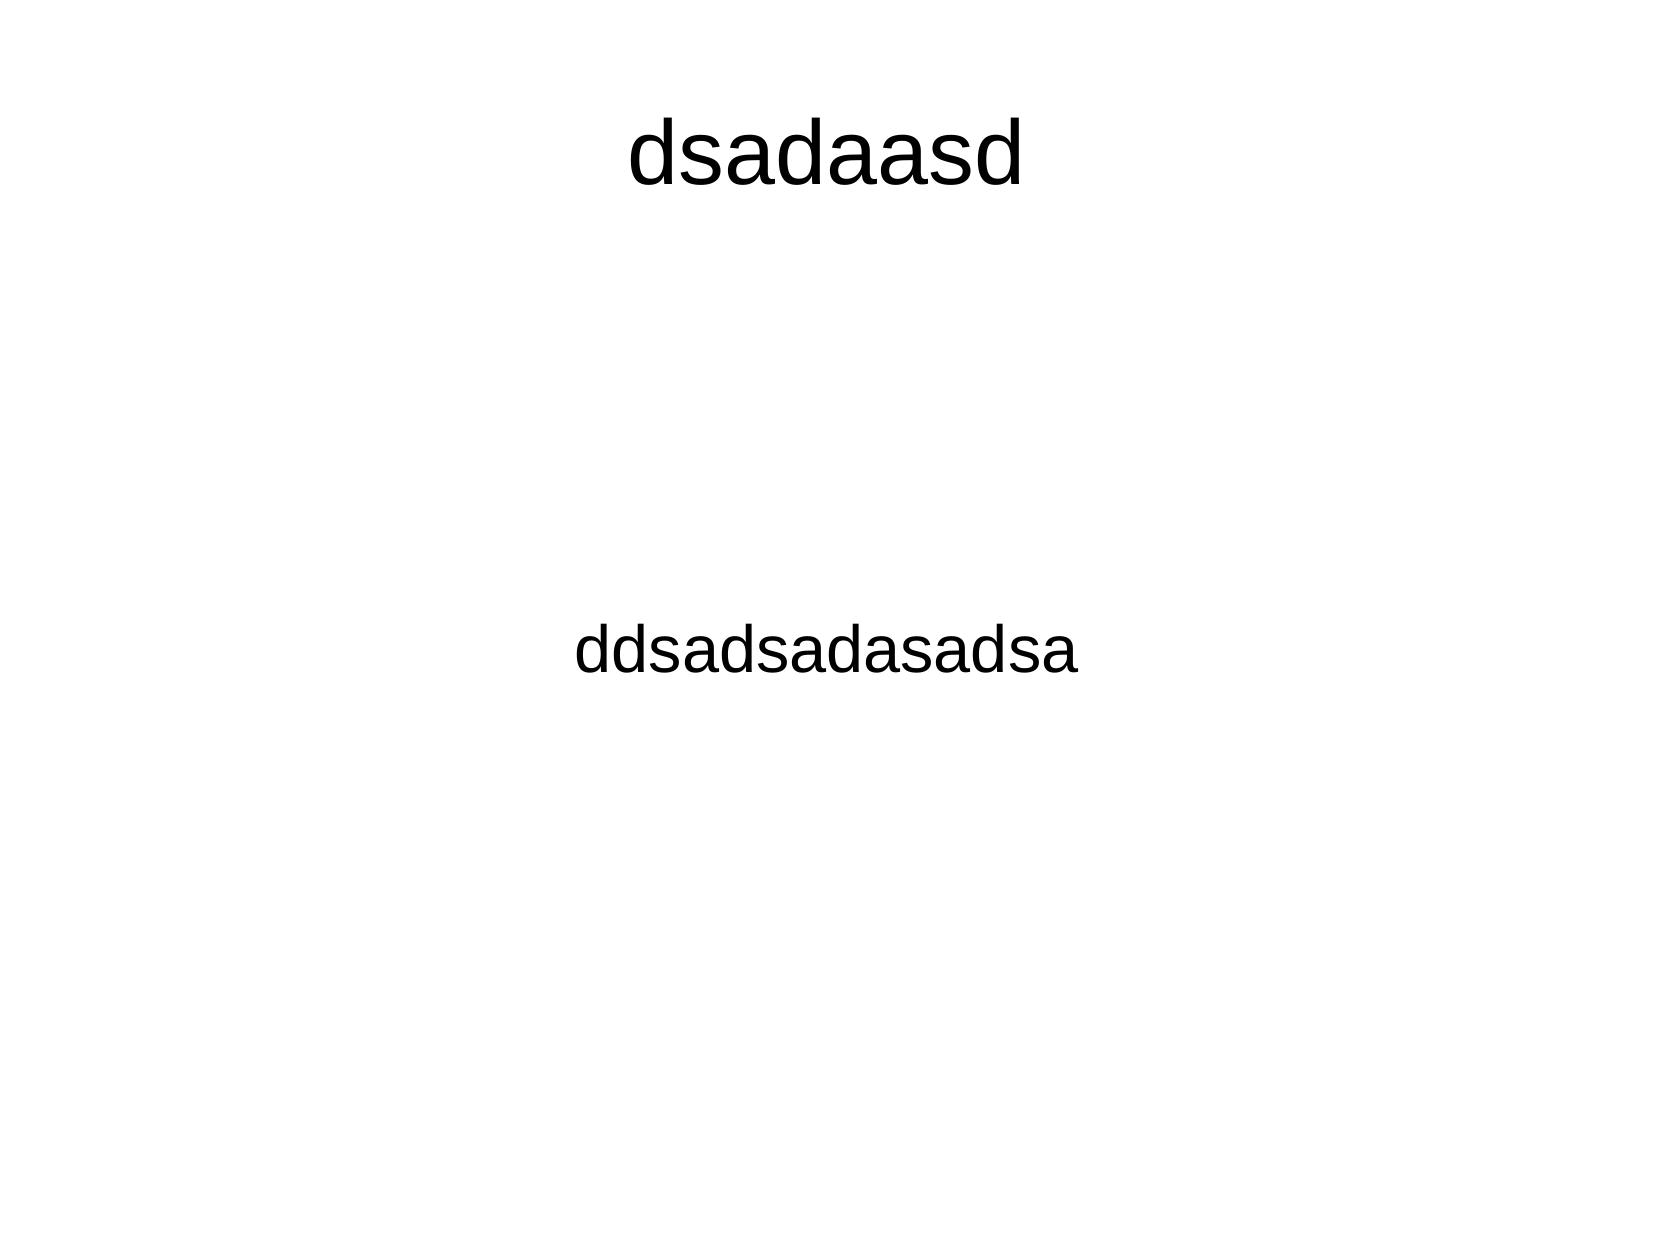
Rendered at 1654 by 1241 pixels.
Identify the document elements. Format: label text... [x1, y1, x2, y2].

title dsadaasd [82, 49, 1571, 257]
subtitle ddsadsadasadsa [82, 290, 1571, 1010]
